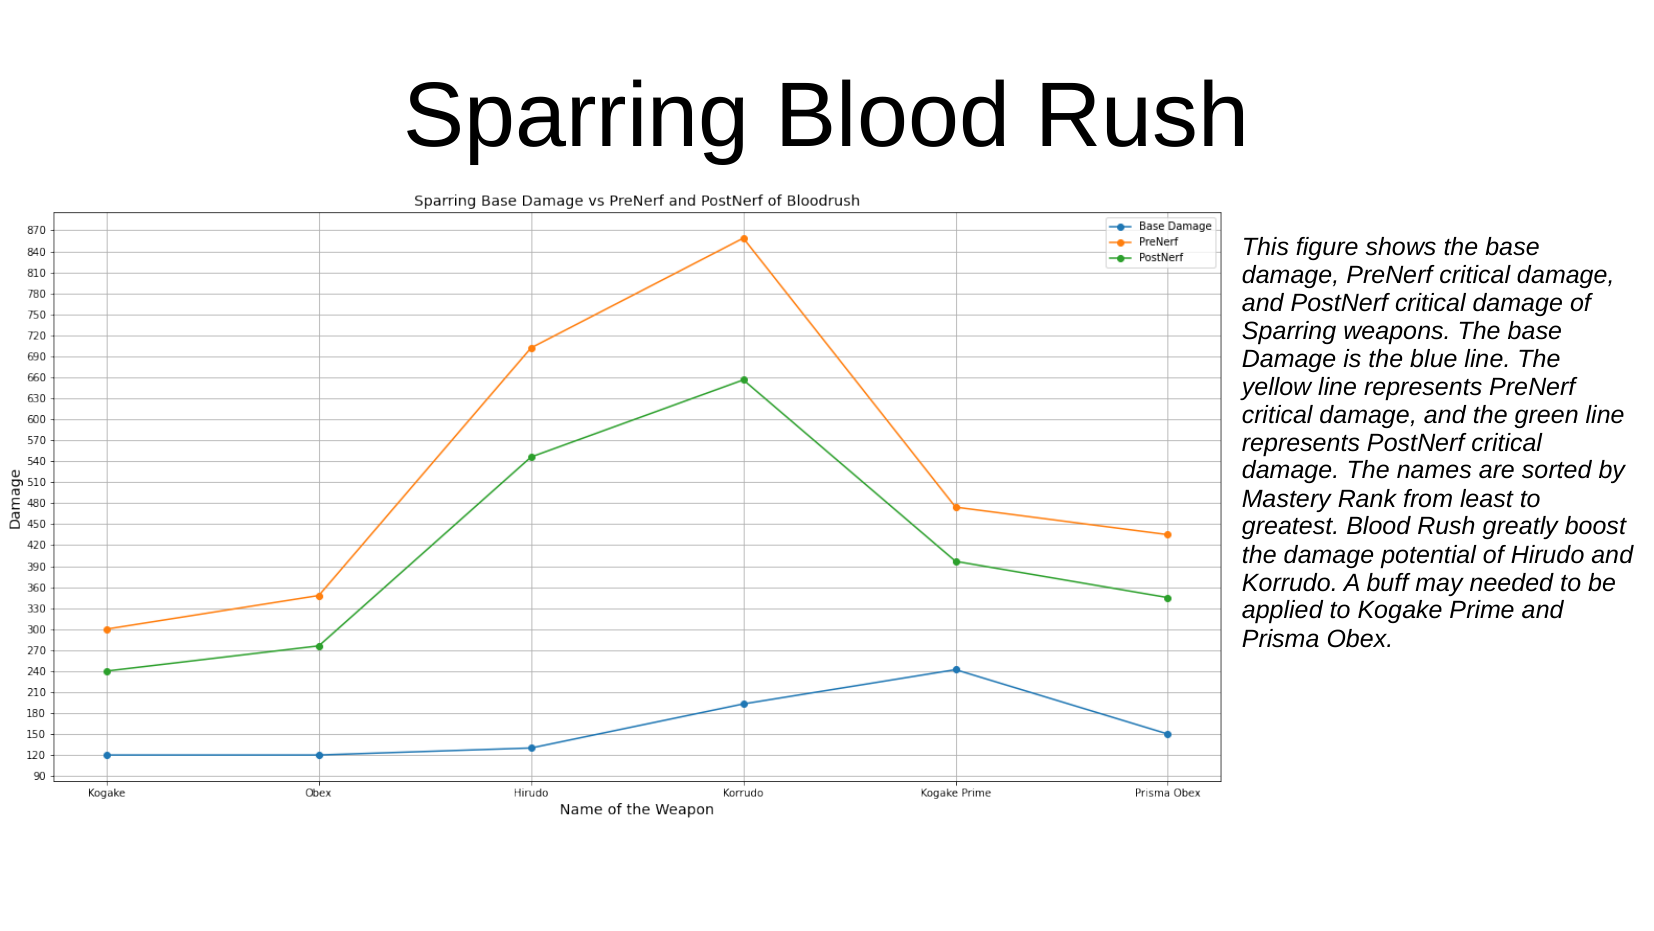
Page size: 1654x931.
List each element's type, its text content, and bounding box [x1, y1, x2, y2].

text_box This figure shows the base damage, PreNerf critical damage, and PostNerf critical damage of Sparring weapons. The base Damage is the blue line. The yellow line represents PreNerf critical damage, and the green line represents PostNerf critical damage. The names are sorted by Mastery Rank from least to greatest. Blood Rush greatly boost the damage potential of Hirudo and Korrudo. A buff may needed to be applied to Kogake Prime and Prisma Obex. [1227, 225, 1651, 660]
title Sparring Blood Rush [82, 37, 1571, 193]
picture [0, 187, 1228, 826]
